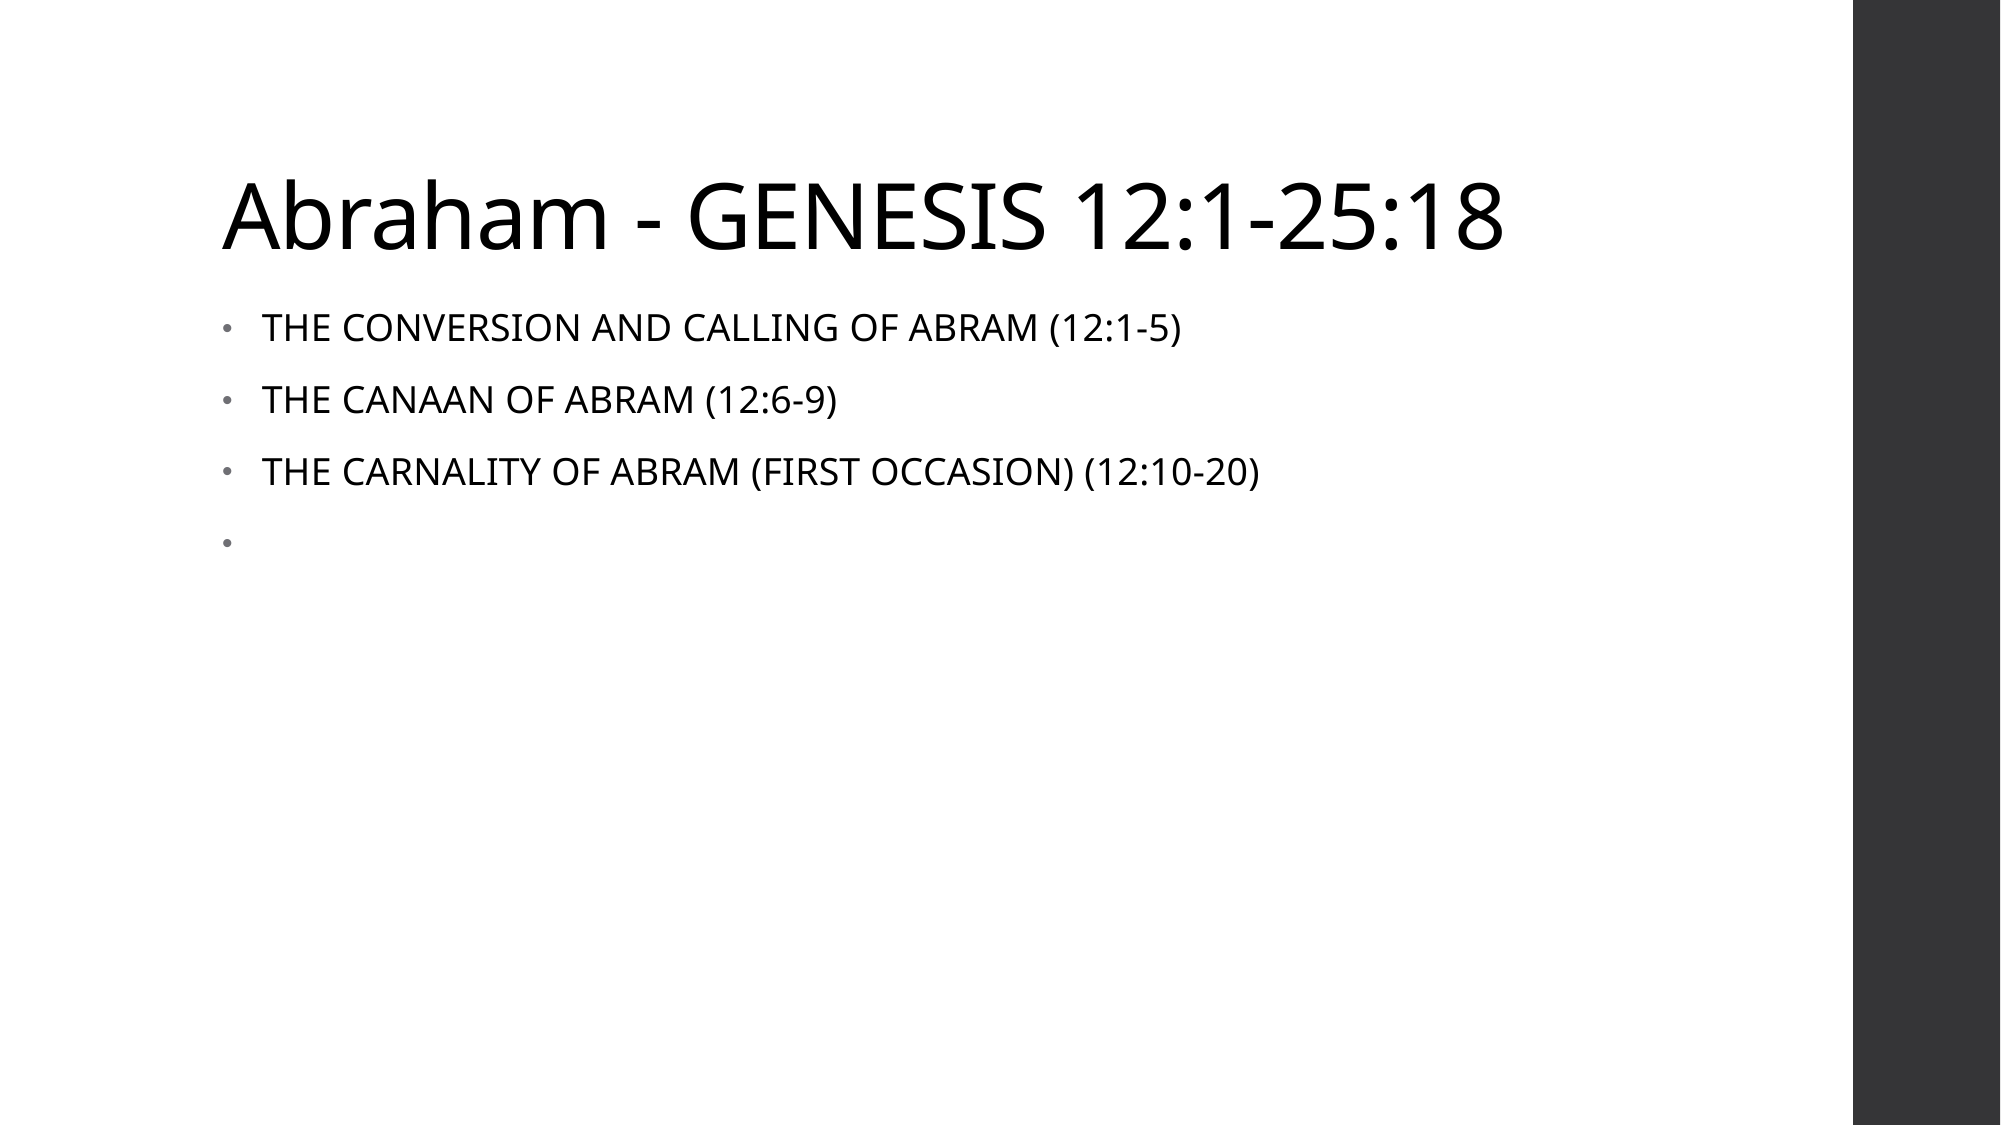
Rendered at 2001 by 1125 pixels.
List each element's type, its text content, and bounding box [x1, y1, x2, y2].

title Abraham - GENESIS 12:1-25:18 [206, 60, 1797, 278]
list THE CONVERSION AND CALLING OF ABRAM (12:1-5) THE CANAAN OF ABRAM (12:6-9) THE CARNALITY OF ABRAM (FIRST OCCASION) (12:10-20) [206, 299, 1617, 1014]
